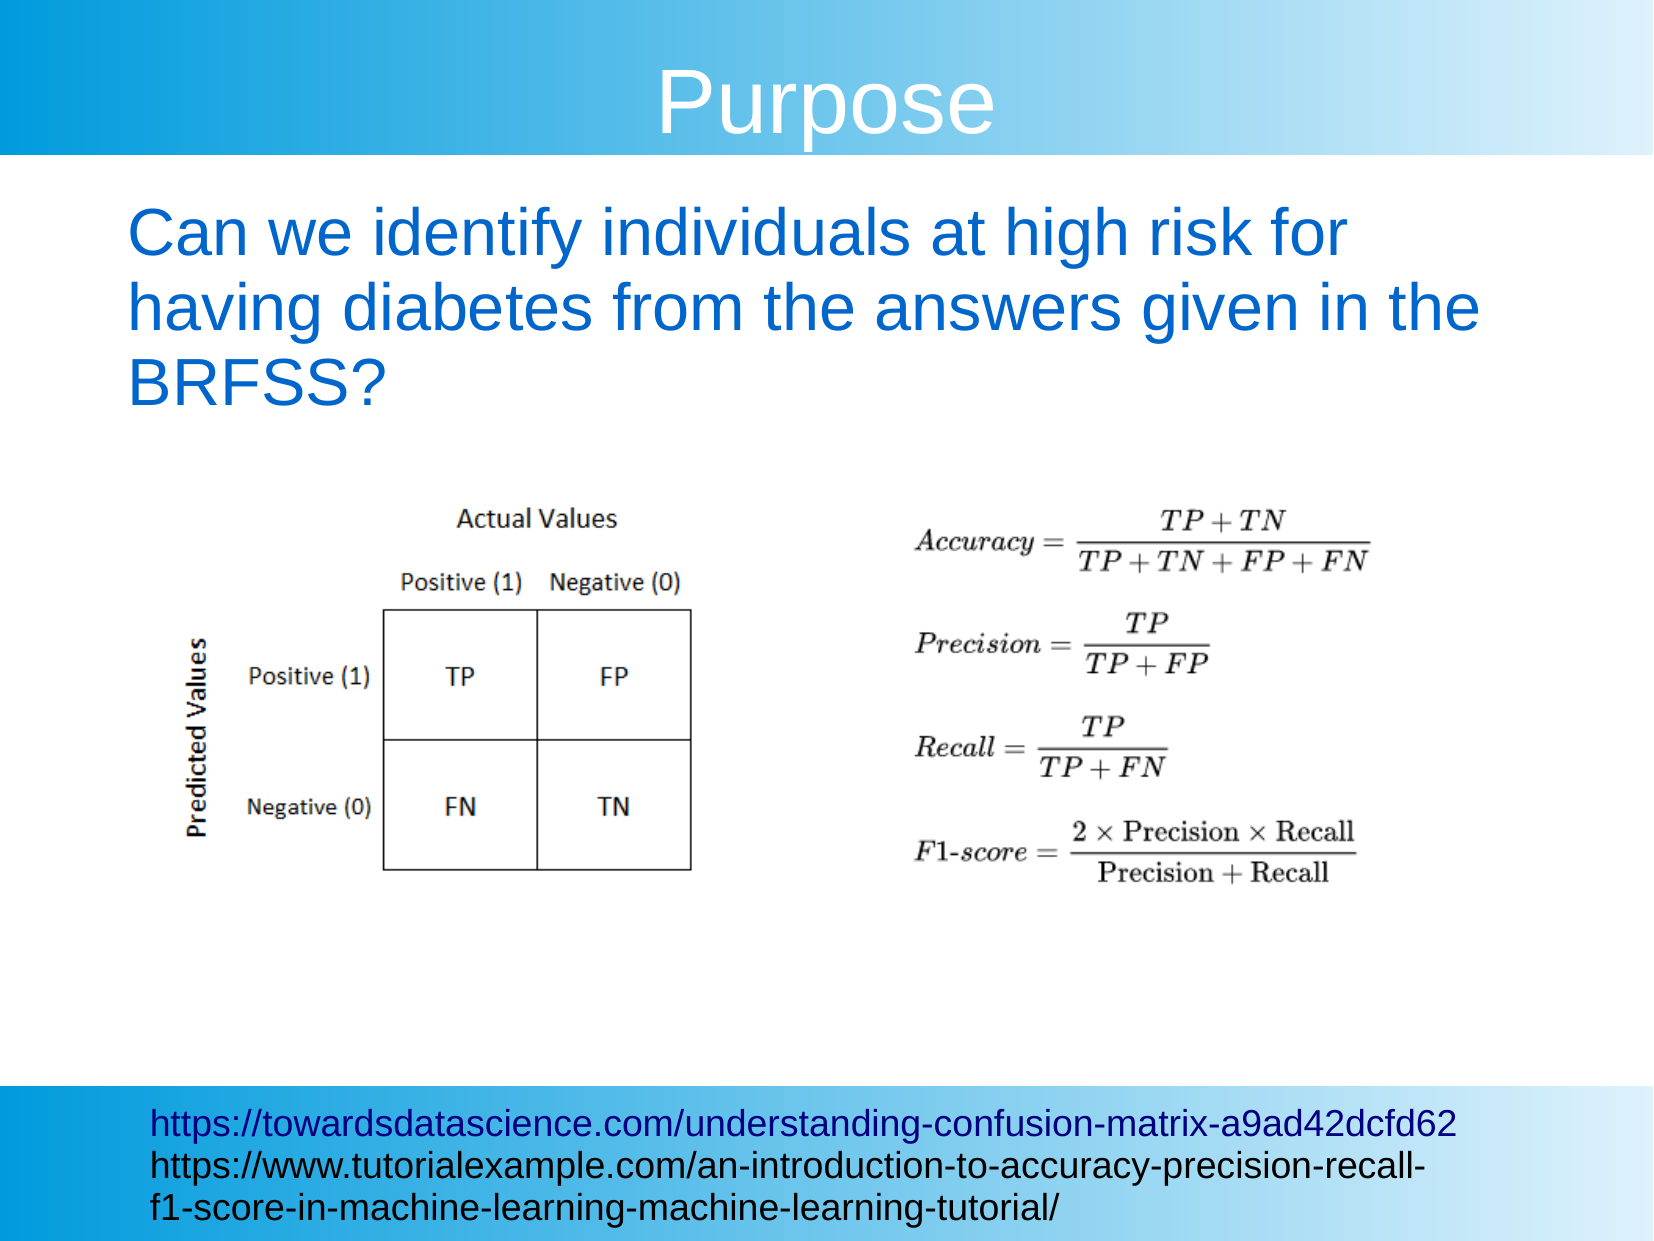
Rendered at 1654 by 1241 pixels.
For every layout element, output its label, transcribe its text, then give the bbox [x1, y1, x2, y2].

title Purpose [82, 49, 1571, 155]
list Can we identify individuals at high risk for having diabetes from the answers given in the BRFSS? [56, 195, 1546, 915]
picture [901, 479, 1531, 912]
picture [148, 467, 706, 886]
text_box https://towardsdatascience.com/understanding-confusion-matrix-a9ad42dcfd62 https://www.tutorialexample.com/an-introduction-to-accuracy-precision-recall-f1-score-in-machine-learning-machine-learning-tutorial/ [135, 1095, 1473, 1236]
